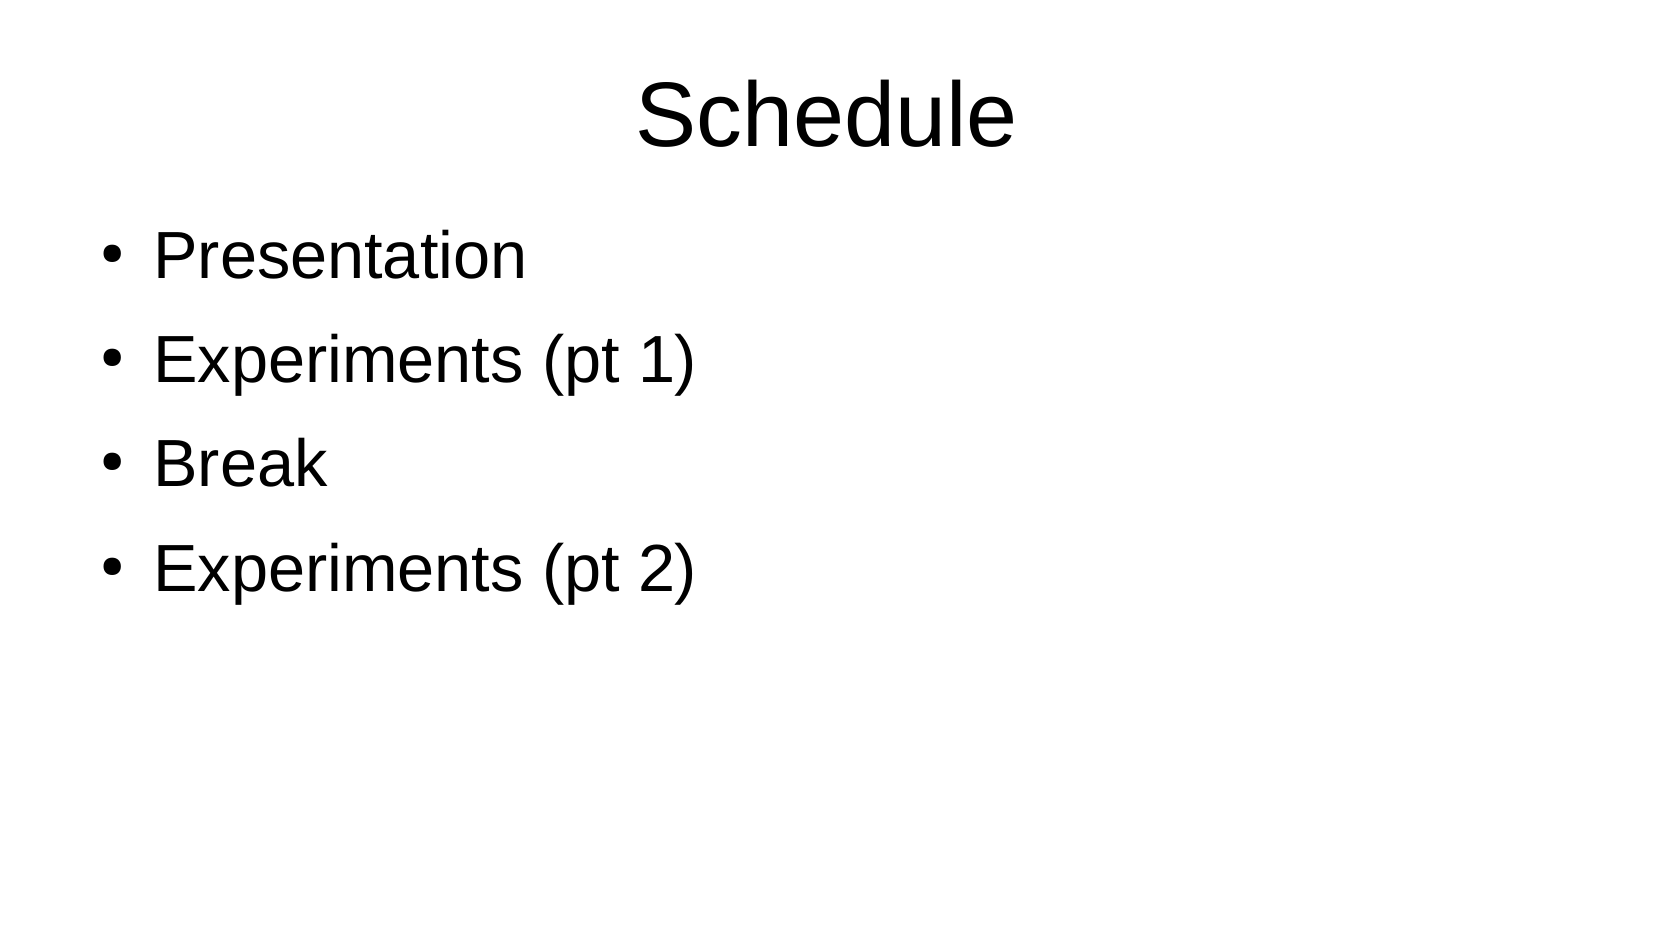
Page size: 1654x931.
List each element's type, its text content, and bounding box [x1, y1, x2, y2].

list Presentation Experiments (pt 1) Break Experiments (pt 2) [82, 217, 1571, 758]
title Schedule [82, 37, 1571, 193]
